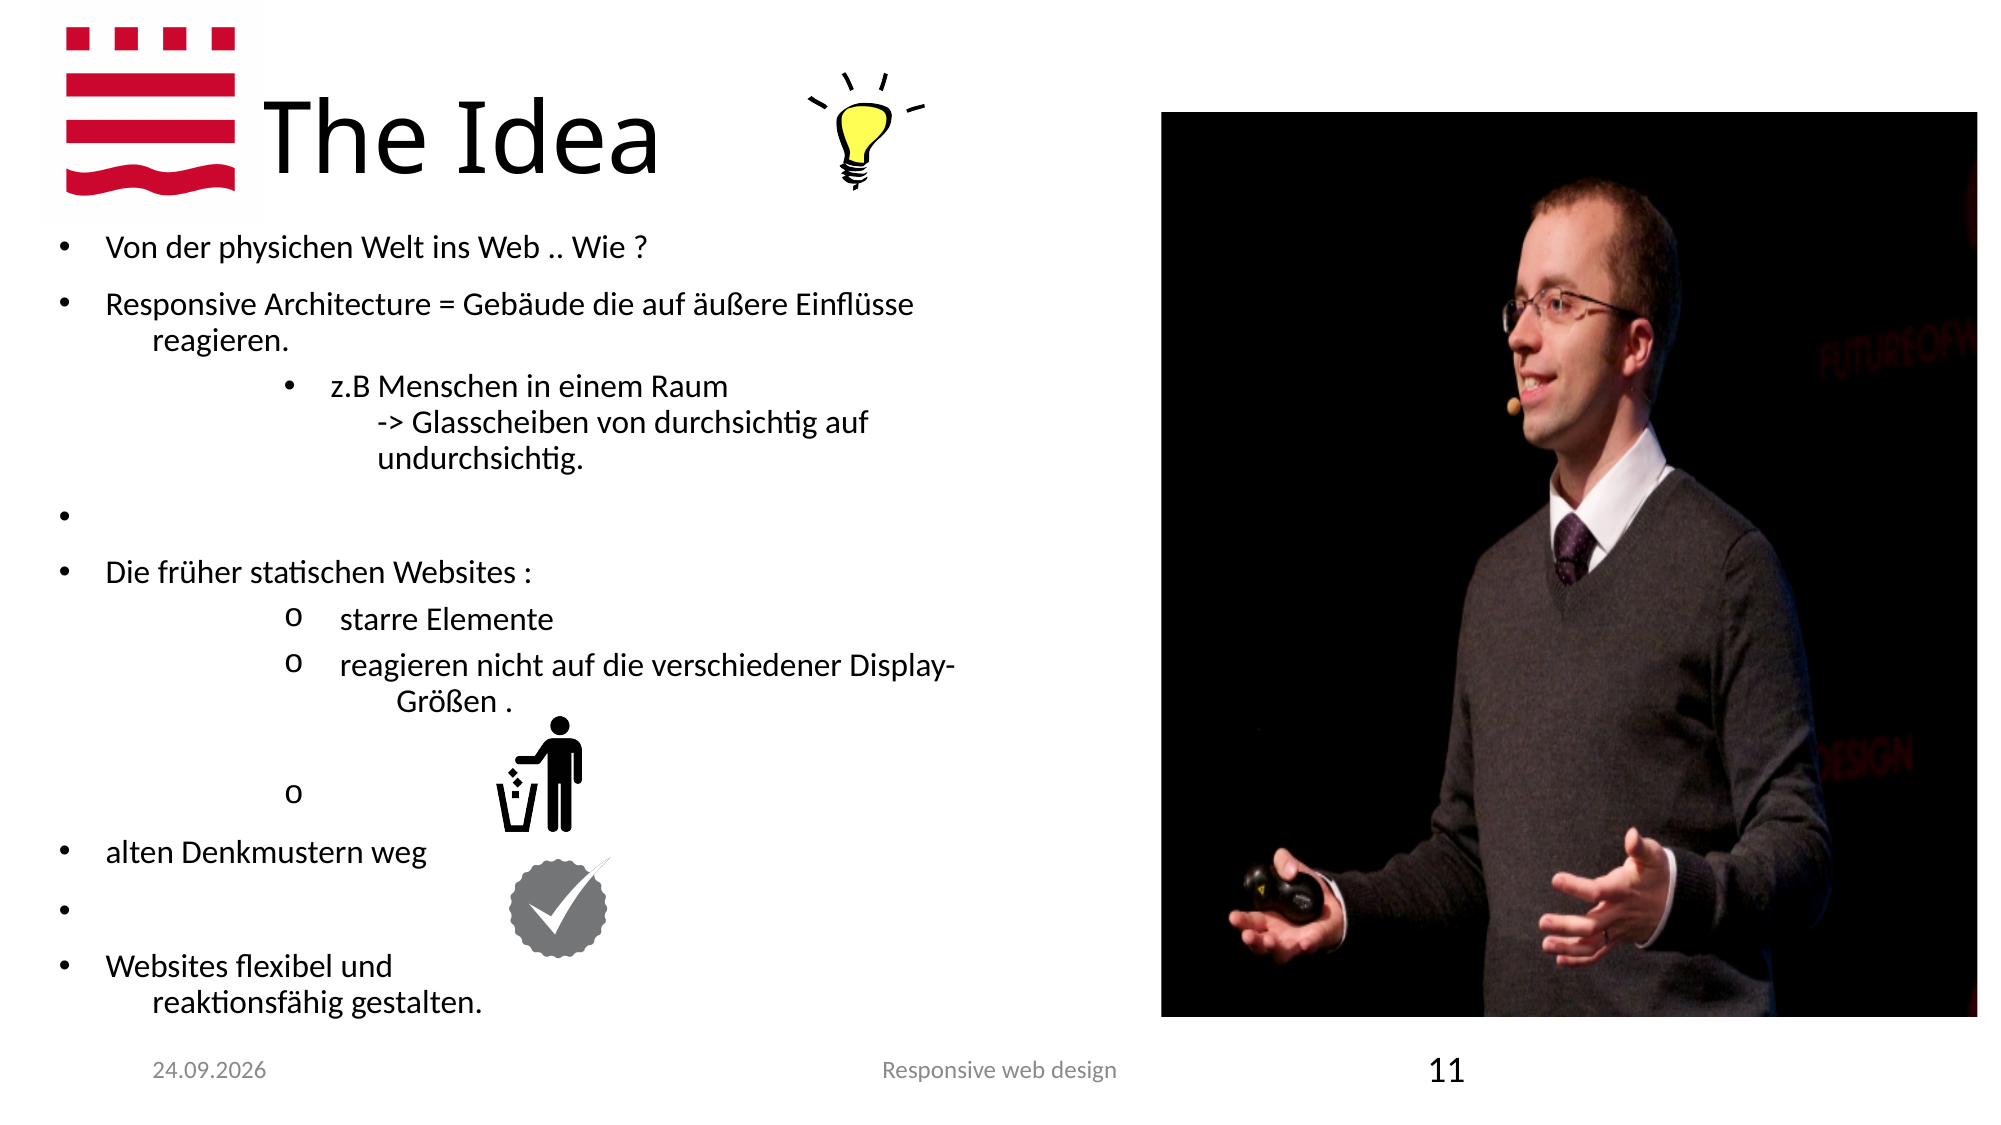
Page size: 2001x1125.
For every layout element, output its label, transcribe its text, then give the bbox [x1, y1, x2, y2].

title The Idea [264, 60, 783, 203]
picture [38, 0, 264, 225]
picture [807, 72, 925, 191]
list Von der physichen Welt ins Web .. Wie ? Responsive Architecture = Gebäude die auf äußere Einflüsse reagieren. z.B Menschen in einem Raum -> Glasscheiben von durchsichtig auf undurchsichtig. Die früher statischen Websites : starre Elemente reagieren nicht auf die verschiedener Display-Größen . alten Denkmustern weg Websites flexibel und reaktionsfähig gestalten. [43, 222, 1034, 1071]
picture [1161, 112, 1978, 1017]
text_box [1412, 1042, 1863, 1103]
picture [502, 852, 619, 969]
picture [496, 716, 582, 832]
text_box Responsive web design [662, 1042, 1338, 1103]
text_box 2017/4/30 [137, 1042, 588, 1103]
